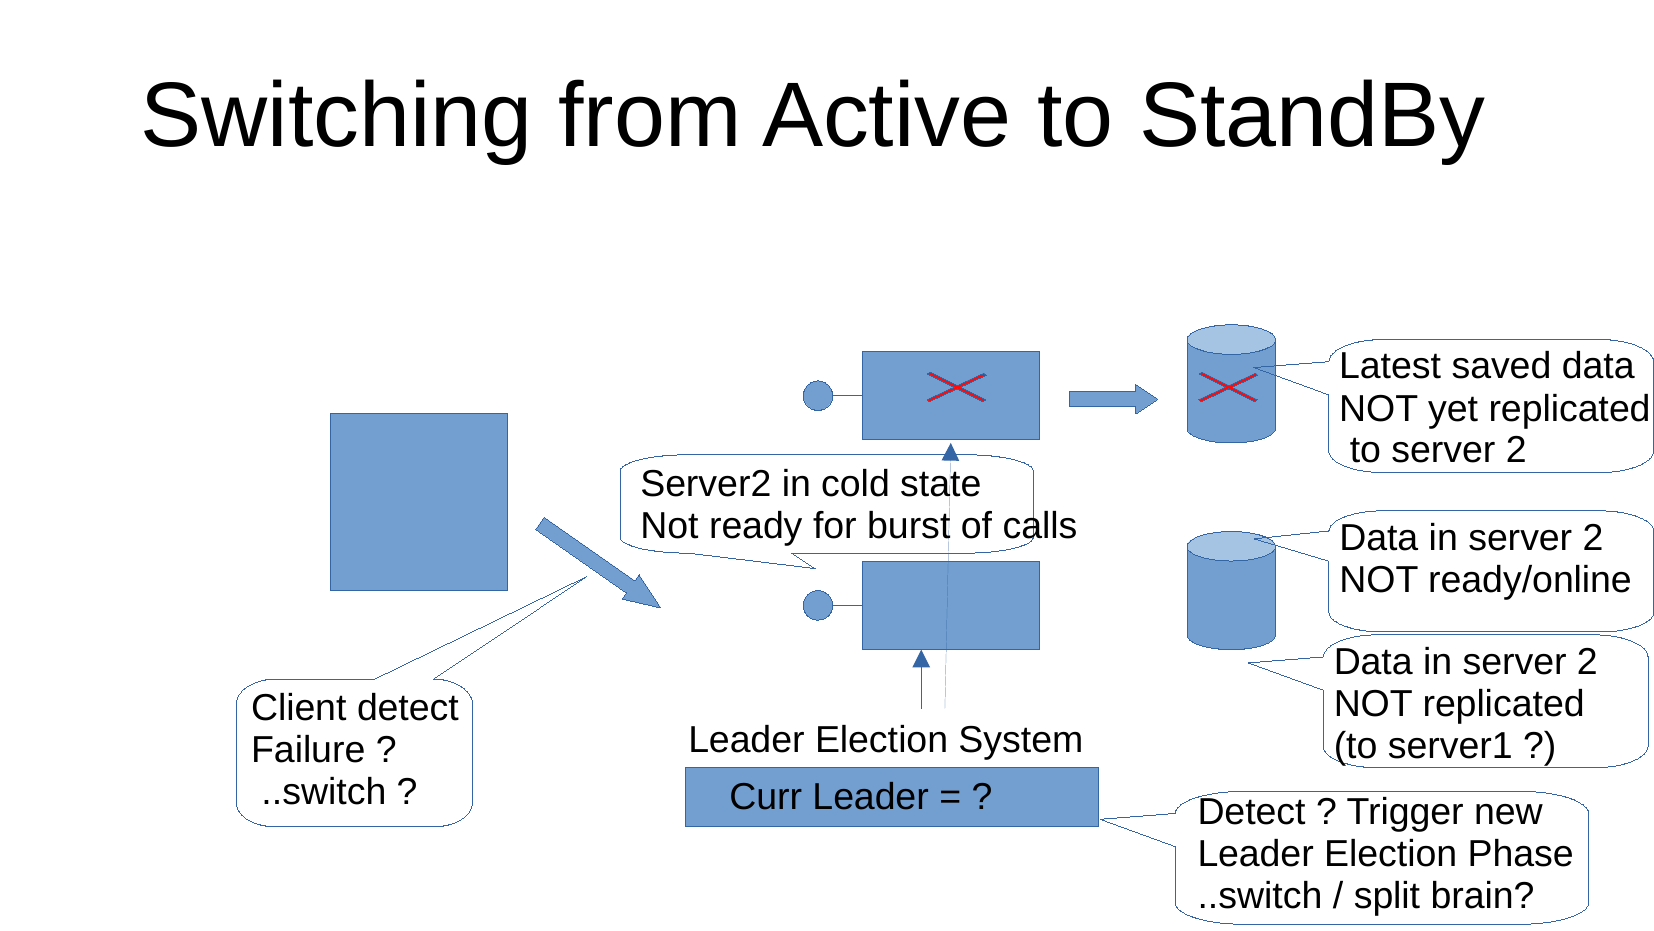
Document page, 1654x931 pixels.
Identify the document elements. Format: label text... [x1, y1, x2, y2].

text_box [1187, 342, 1276, 443]
text_box [685, 768, 1099, 827]
text_box Leader Election System [673, 710, 1099, 768]
text_box Data in server 2 NOT ready/online [1324, 508, 1647, 608]
text_box [1187, 549, 1276, 650]
text_box * [1187, 531, 1276, 562]
text_box Data in server 2 NOT replicated (to server1 ?) [1318, 632, 1613, 774]
text_box Detect ? Trigger new Leader Election Phase ..switch / split brain? [1182, 783, 1589, 925]
text_box [862, 561, 948, 650]
text_box Client detect Failure ? ..switch ? [236, 679, 485, 820]
text_box [1069, 384, 1158, 414]
text_box Server2 in cold state Not ready for burst of calls [625, 454, 1093, 554]
text_box [862, 351, 1040, 440]
text_box [535, 517, 661, 608]
text_box Curr Leader = ? [714, 767, 1300, 825]
text_box [803, 380, 833, 411]
text_box [803, 590, 833, 621]
text_box Latest saved data NOT yet replicated to server 2 [1324, 337, 1654, 479]
text_box [947, 561, 1040, 650]
text_box [330, 413, 508, 591]
title Switching from Active to StandBy [82, 37, 1571, 193]
text_box * [1187, 324, 1276, 355]
